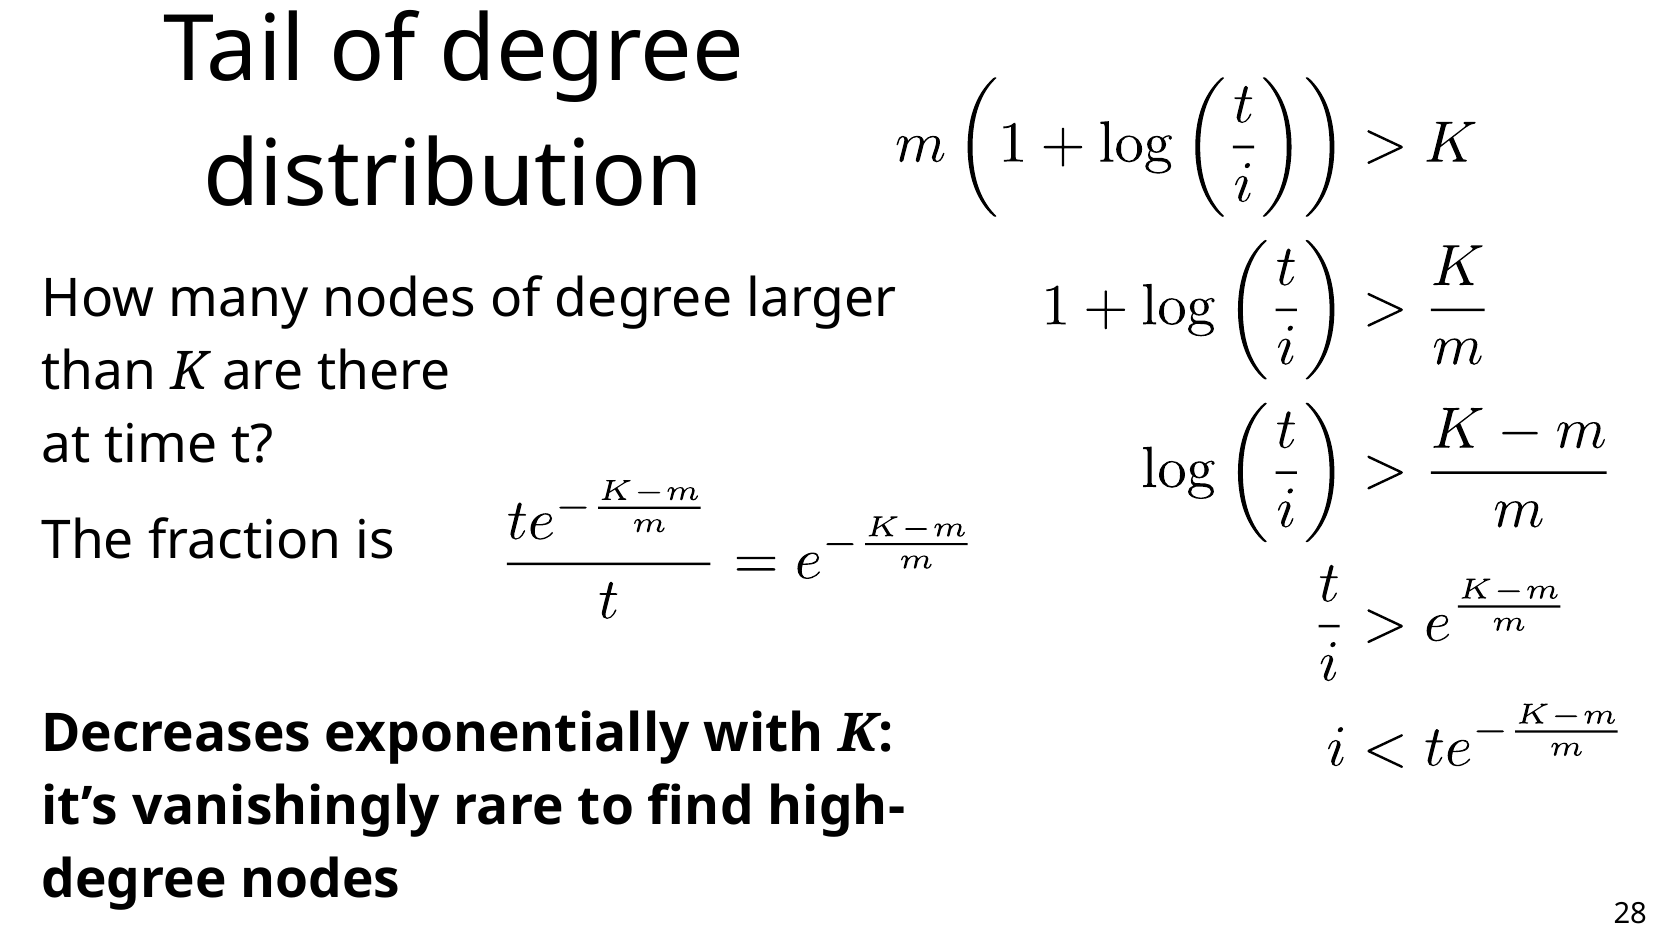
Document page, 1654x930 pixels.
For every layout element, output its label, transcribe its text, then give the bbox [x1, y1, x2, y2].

text_box [506, 77, 1618, 768]
list How many nodes of degree larger than K are there at time t? The fraction is Decreases exponentially with K: it’s vanishingly rare to find high-degree nodes [41, 258, 961, 916]
title Tail of degree distribution [7, 4, 901, 210]
